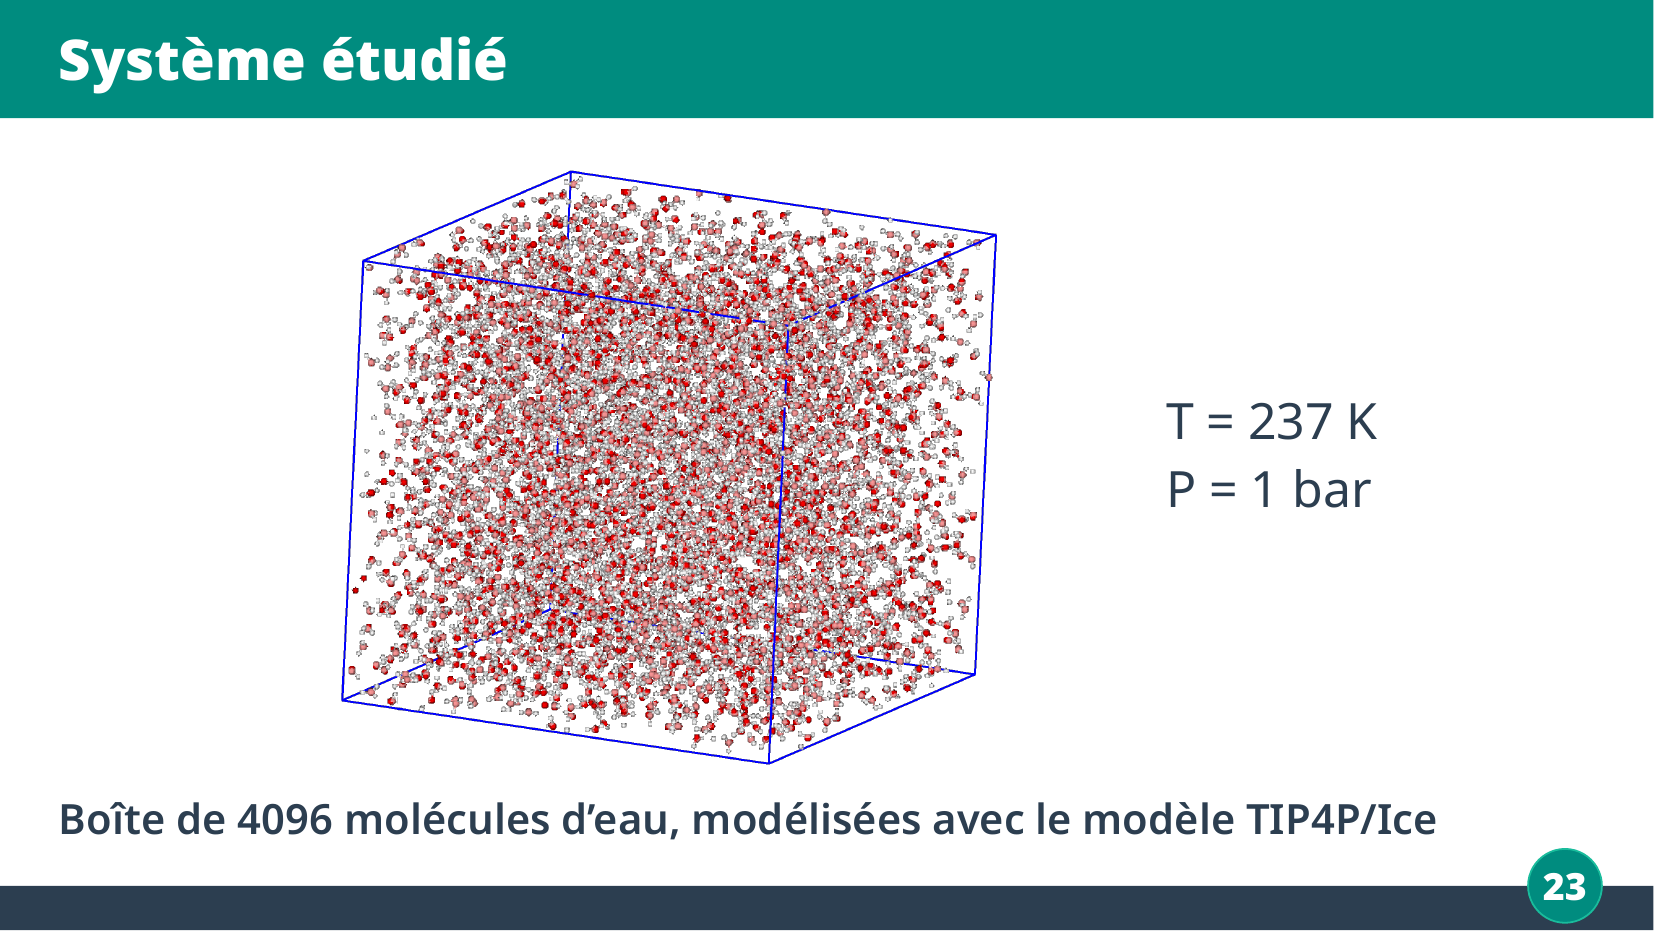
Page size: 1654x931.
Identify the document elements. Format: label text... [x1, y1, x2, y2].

list Boîte de 4096 molécules d’eau, modélisées avec le modèle TIP4P/Ice [59, 789, 1595, 886]
text_box T = 237 K P = 1 bar [1151, 383, 1379, 525]
title Système étudié [59, 0, 1595, 118]
picture [324, 153, 1004, 768]
